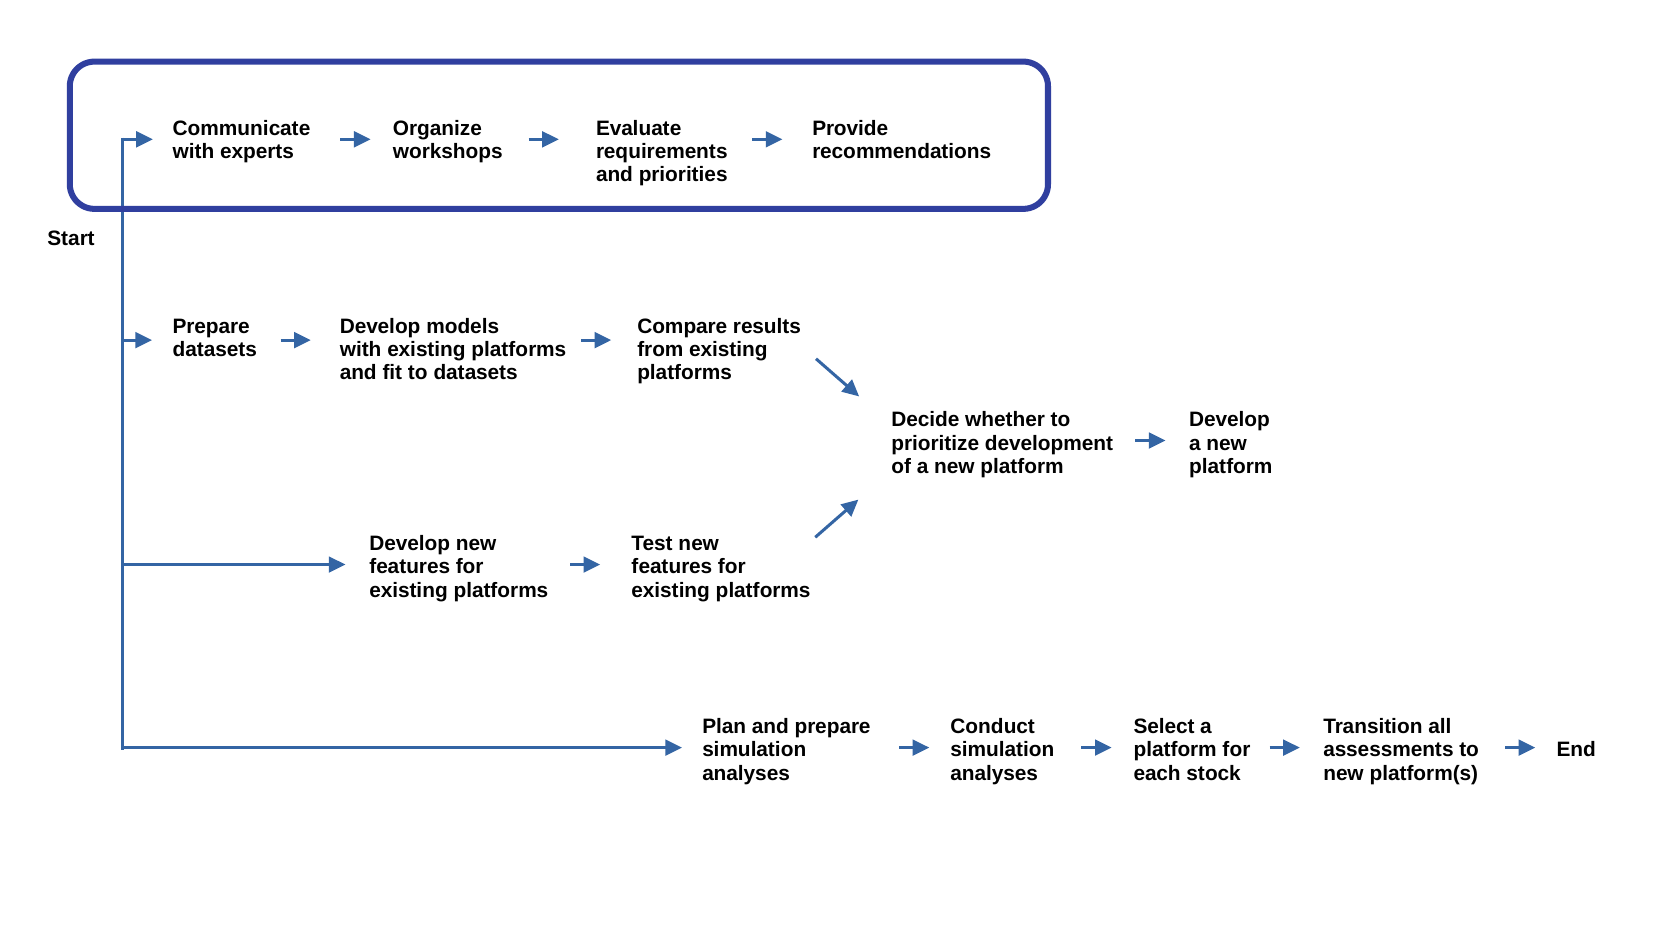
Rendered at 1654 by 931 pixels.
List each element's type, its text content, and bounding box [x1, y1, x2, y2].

text_box Start [32, 219, 110, 258]
text_box Develop a new platform [1174, 400, 1288, 486]
text_box End [1541, 730, 1611, 769]
text_box Develop models with existing platforms and fit to datasets [325, 307, 582, 392]
text_box Communicate with experts [157, 109, 326, 171]
text_box Plan and prepare simulation analyses [687, 707, 894, 793]
text_box Prepare datasets [157, 307, 272, 369]
text_box Develop new features for existing platforms [354, 524, 564, 610]
text_box Organize workshops [378, 109, 518, 171]
text_box Conduct simulation analyses [935, 707, 1070, 793]
text_box Decide whether to prioritize development of a new platform [876, 400, 1129, 486]
text_box Provide recommendations [797, 109, 1006, 171]
text_box Compare results from existing platforms [622, 307, 817, 392]
text_box Evaluate requirements and priorities [581, 109, 743, 194]
text_box Test new features for existing platforms [616, 524, 826, 610]
text_box Select a platform for each stock [1118, 707, 1289, 793]
text_box Transition all assessments to new platform(s) [1308, 707, 1505, 793]
